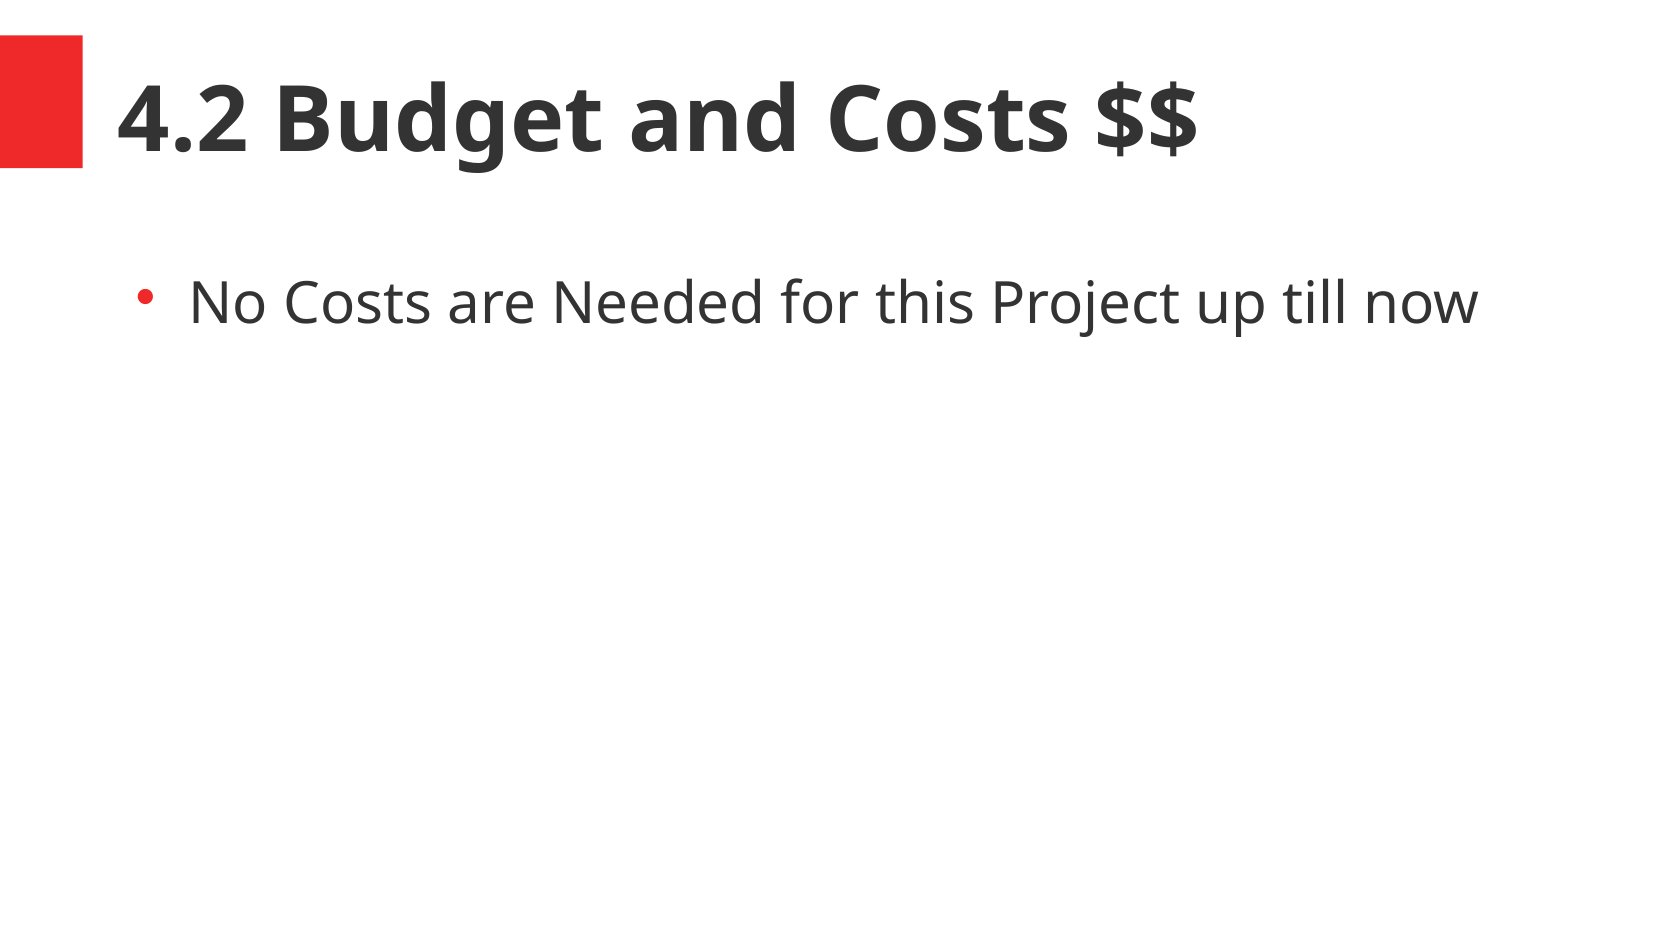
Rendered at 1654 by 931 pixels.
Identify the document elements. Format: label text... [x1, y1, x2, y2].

text_box 4.2 Budget and Costs $$ [117, 36, 1571, 193]
text_box No Costs are Needed for this Project up till now [117, 265, 1536, 806]
